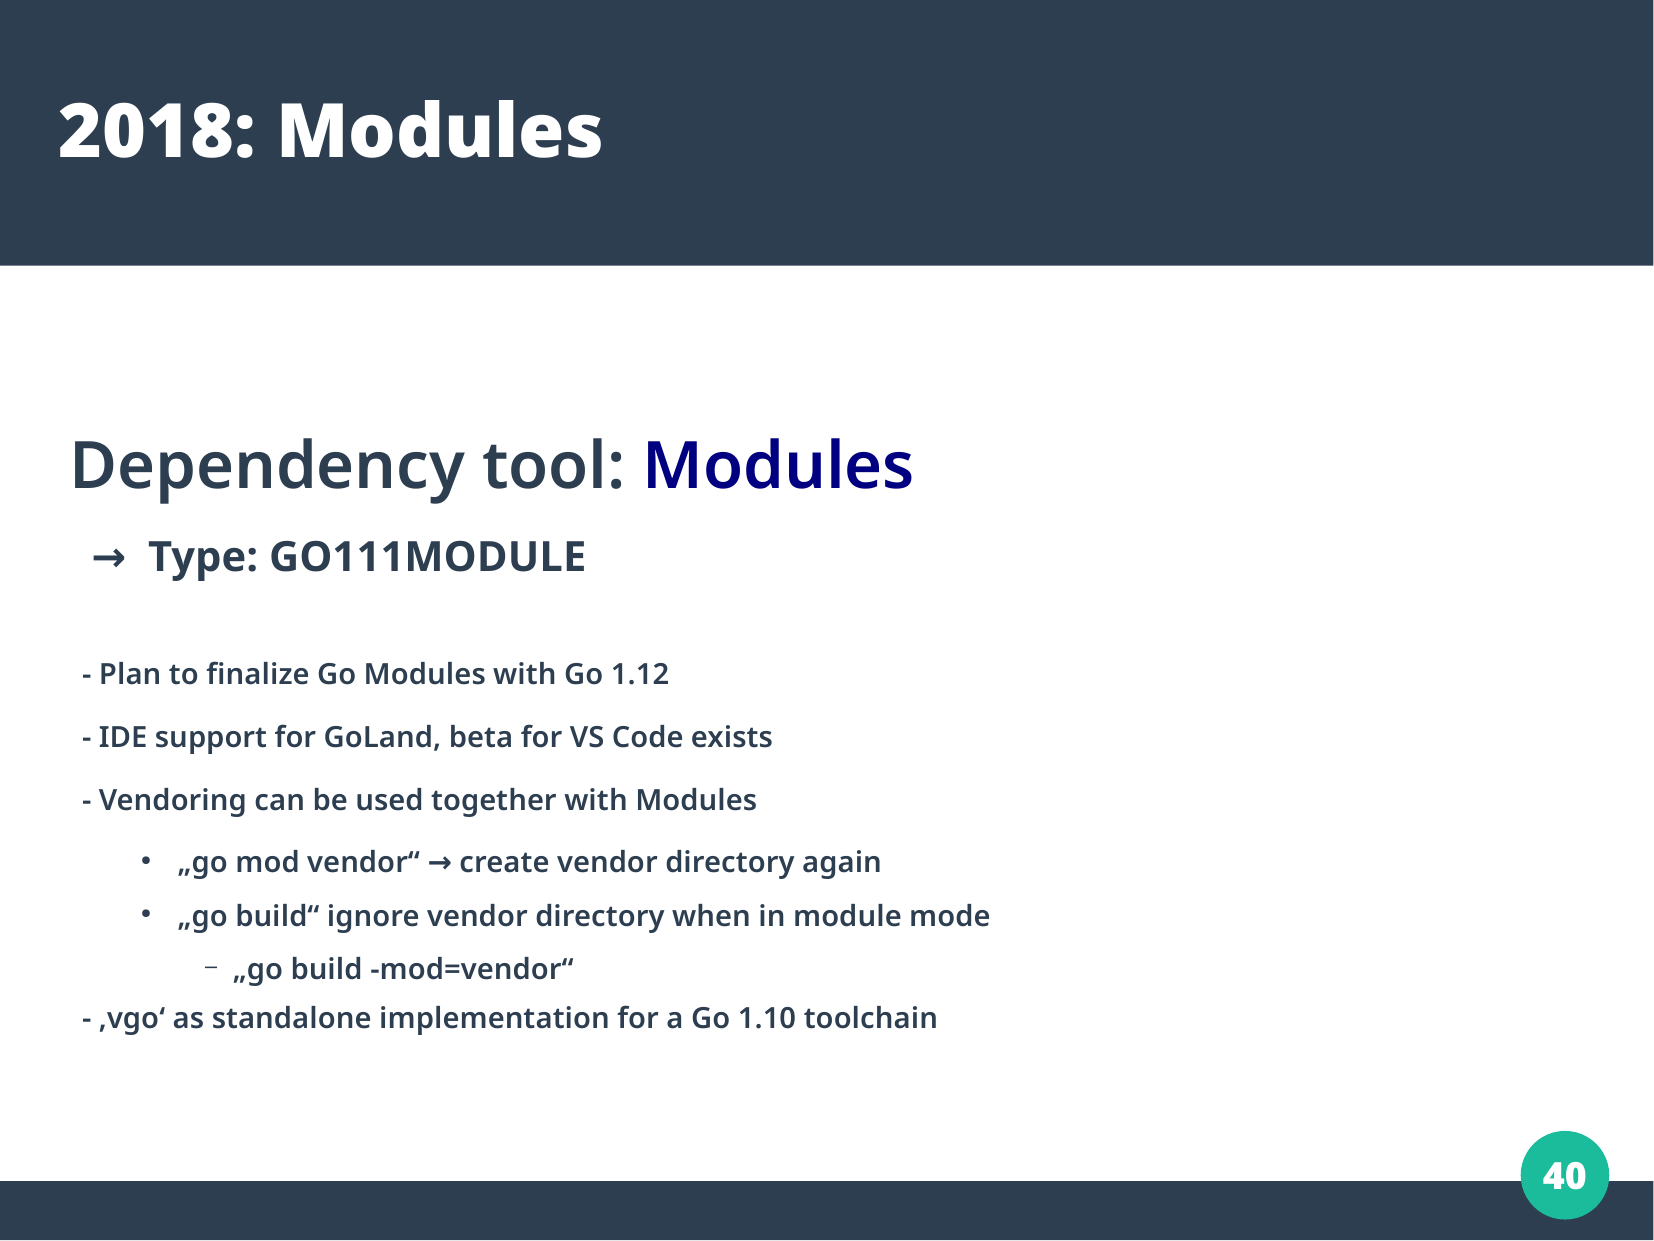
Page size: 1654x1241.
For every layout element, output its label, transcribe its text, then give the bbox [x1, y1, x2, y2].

title 2018: Modules [59, 49, 1595, 207]
text_box → Type: GO111MODULE [76, 519, 1335, 588]
list - Plan to finalize Go Modules with Go 1.12 - IDE support for GoLand, beta for VS Code exists - Vendoring can be used together with Modules „go mod vendor“ → create vendor directory again „go build“ ignore vendor directory when in module mode „go build -mod=vendor“ - ‚vgo‘ as standalone implementation for a Go 1.10 toolchain [11, 590, 1530, 1040]
list Dependency tool: Modules [0, 301, 1548, 508]
